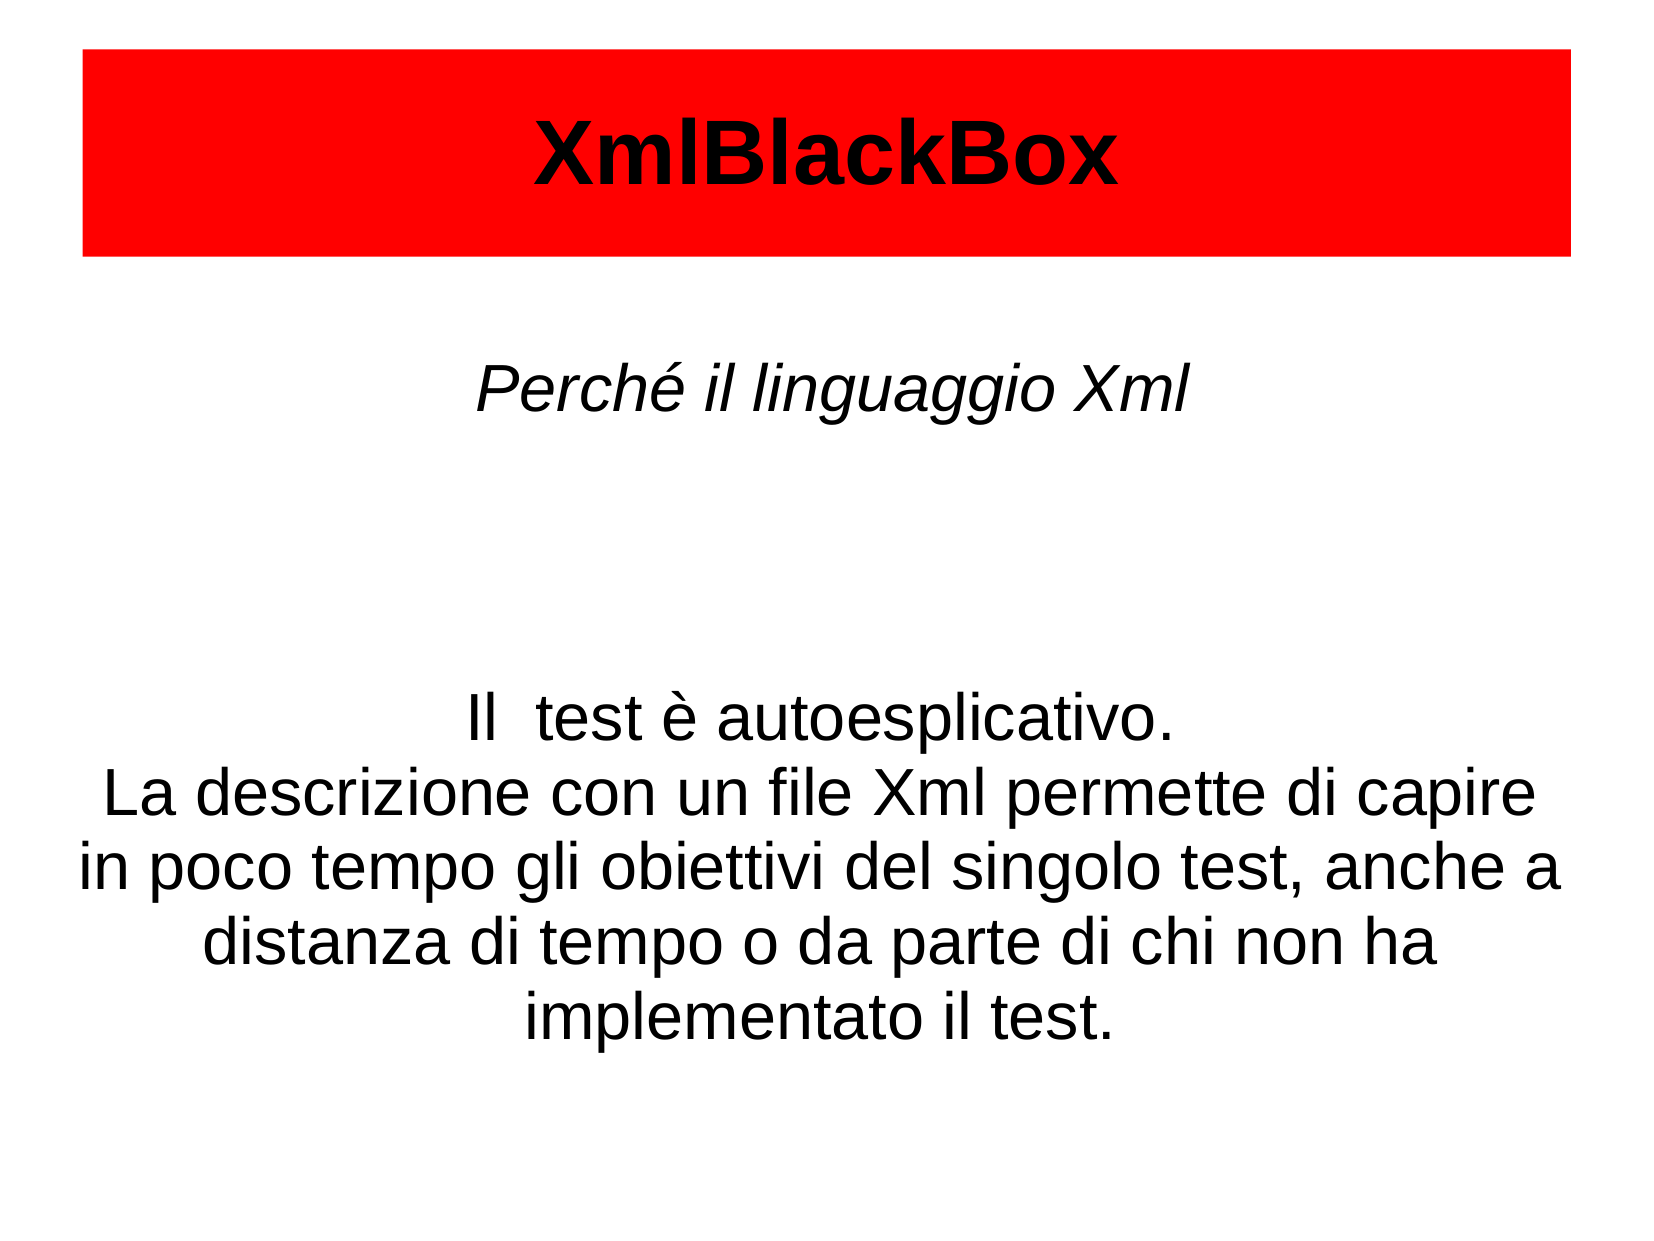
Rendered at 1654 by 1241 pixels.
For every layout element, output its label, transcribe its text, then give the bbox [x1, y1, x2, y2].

subtitle Il test è autoesplicativo. La descrizione con un file Xml permette di capire in poco tempo gli obiettivi del singolo test, anche a distanza di tempo o da parte di chi non ha implementato il test. [76, 581, 1565, 1152]
title XmlBlackBox [82, 49, 1571, 257]
text_box Perché il linguaggio Xml [88, 295, 1577, 482]
